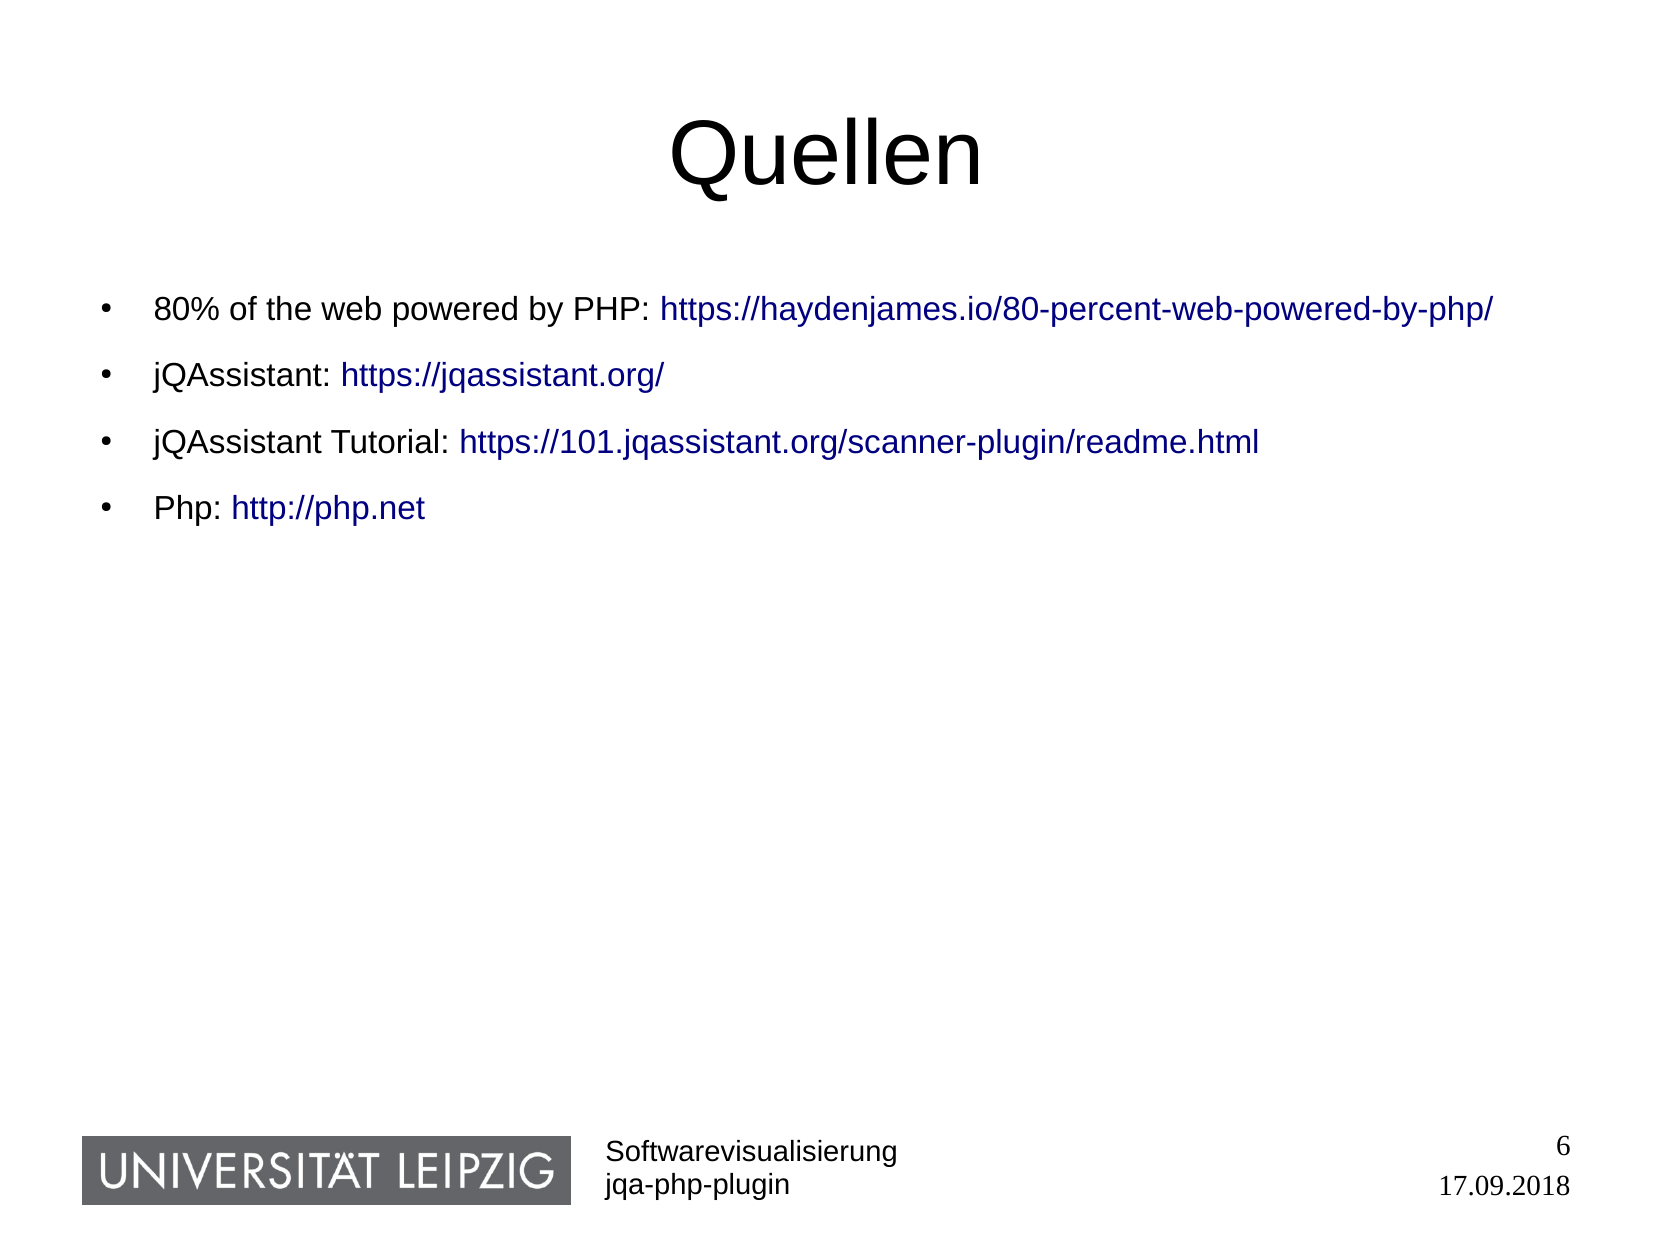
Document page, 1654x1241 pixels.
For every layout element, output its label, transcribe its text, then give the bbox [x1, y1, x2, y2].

list 80% of the web powered by PHP: https://haydenjames.io/80-percent-web-powered-by-php/ jQAssistant: https://jqassistant.org/ jQAssistant Tutorial: https://101.jqassistant.org/scanner-plugin/readme.html Php: http://php.net [82, 290, 1571, 1010]
title Quellen [82, 49, 1571, 257]
picture [82, 1136, 571, 1205]
